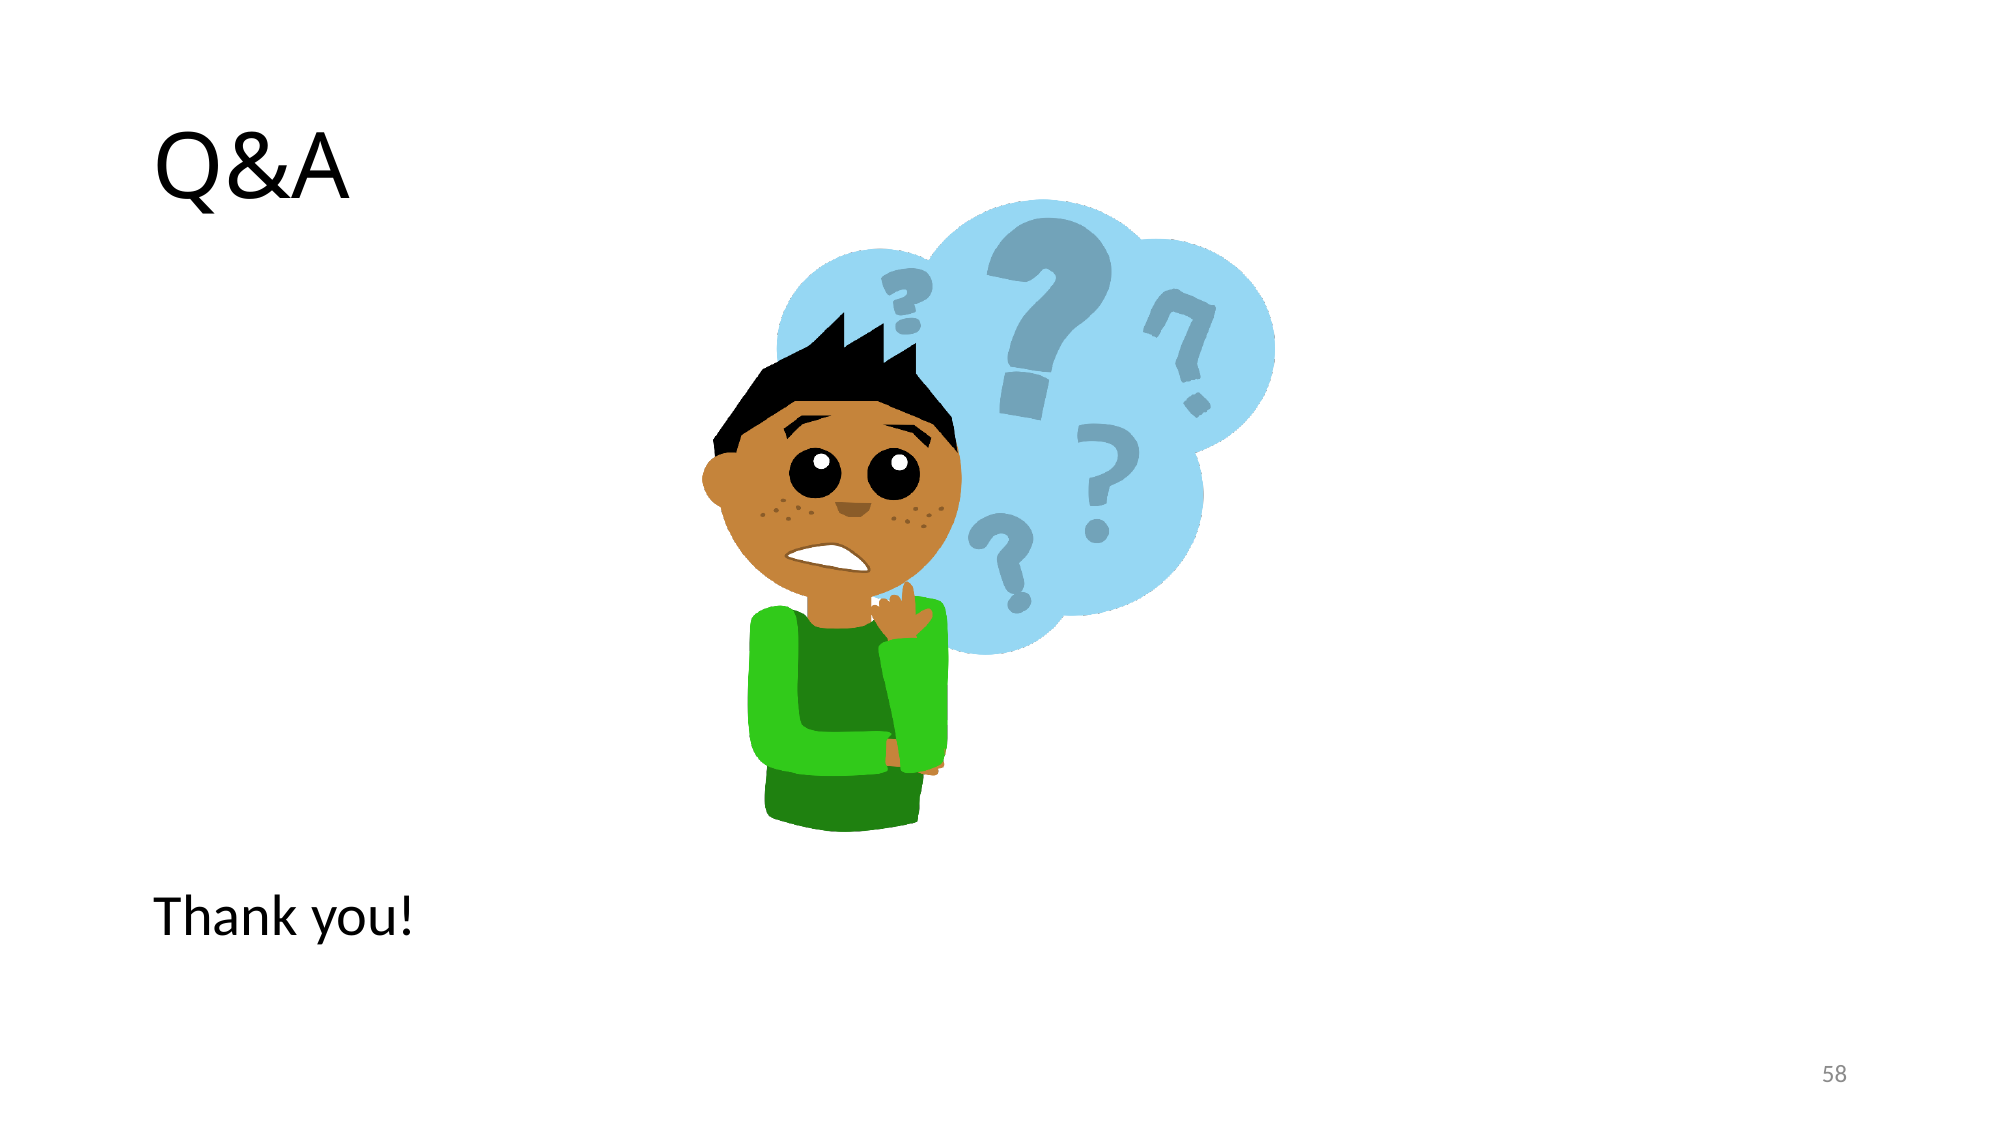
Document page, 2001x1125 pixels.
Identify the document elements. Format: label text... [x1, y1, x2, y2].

text_box Thank you! [139, 869, 433, 955]
title Q&A [137, 59, 1863, 278]
slide_number <number> [1412, 1042, 1863, 1103]
picture [702, 199, 1275, 832]
